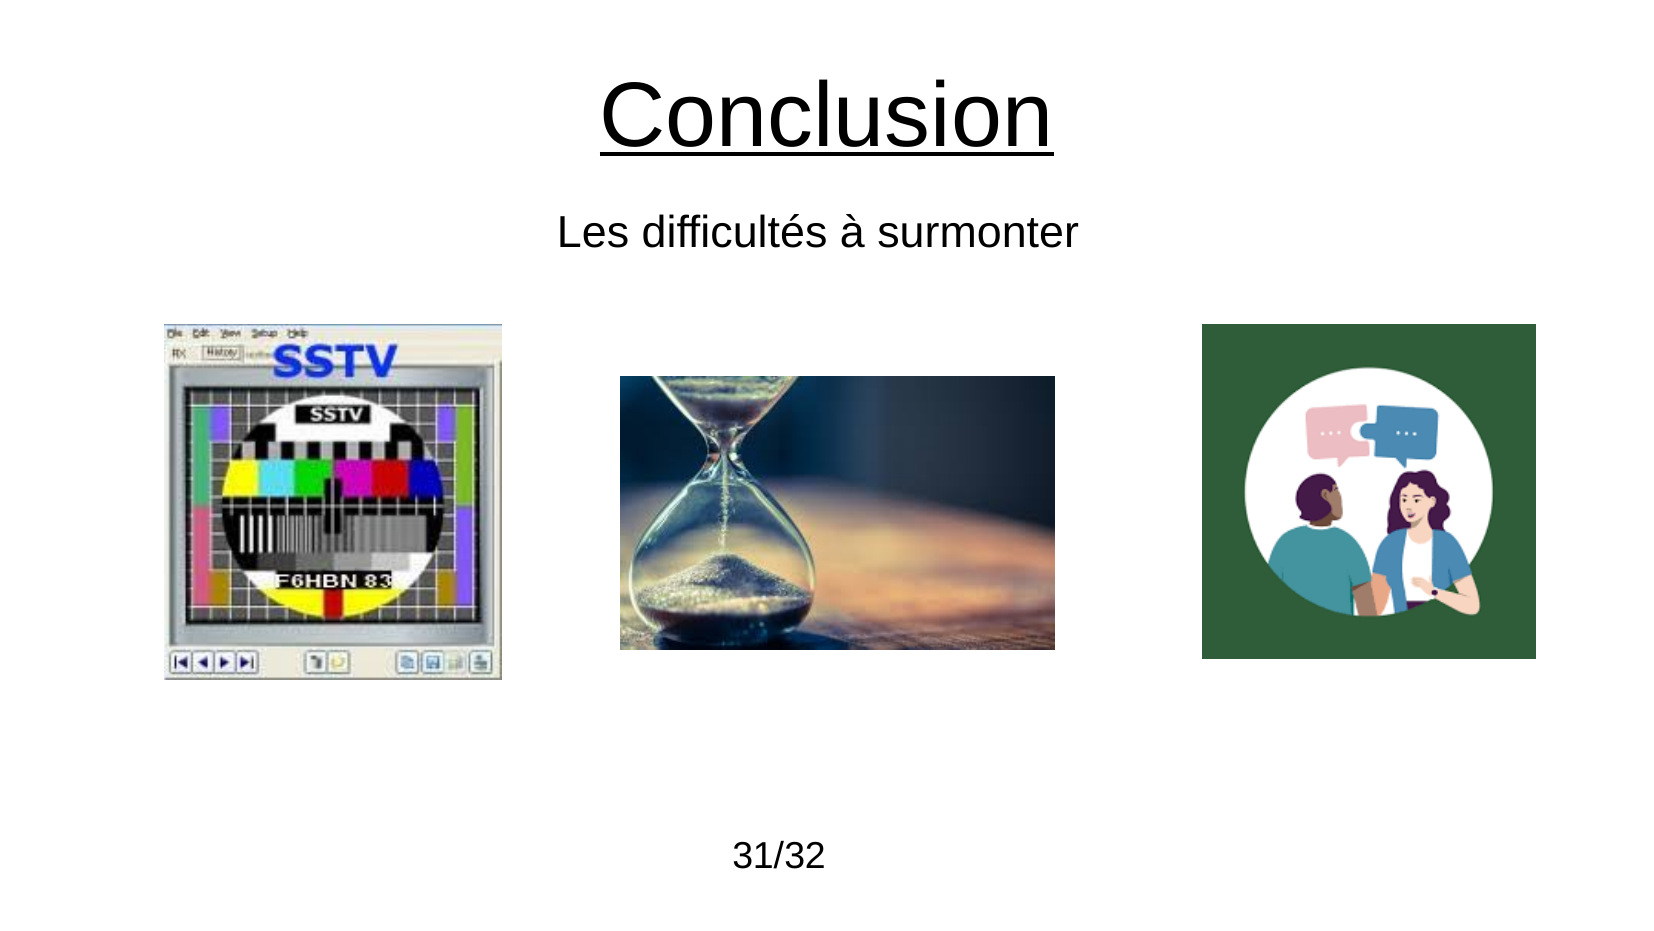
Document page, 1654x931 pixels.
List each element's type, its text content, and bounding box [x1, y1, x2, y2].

picture [1202, 324, 1536, 659]
text_box <numéro>/32 [717, 826, 1345, 884]
picture [164, 324, 502, 680]
list Les difficultés à surmonter [47, 206, 1536, 747]
picture [620, 376, 1055, 650]
title Conclusion [82, 37, 1571, 193]
